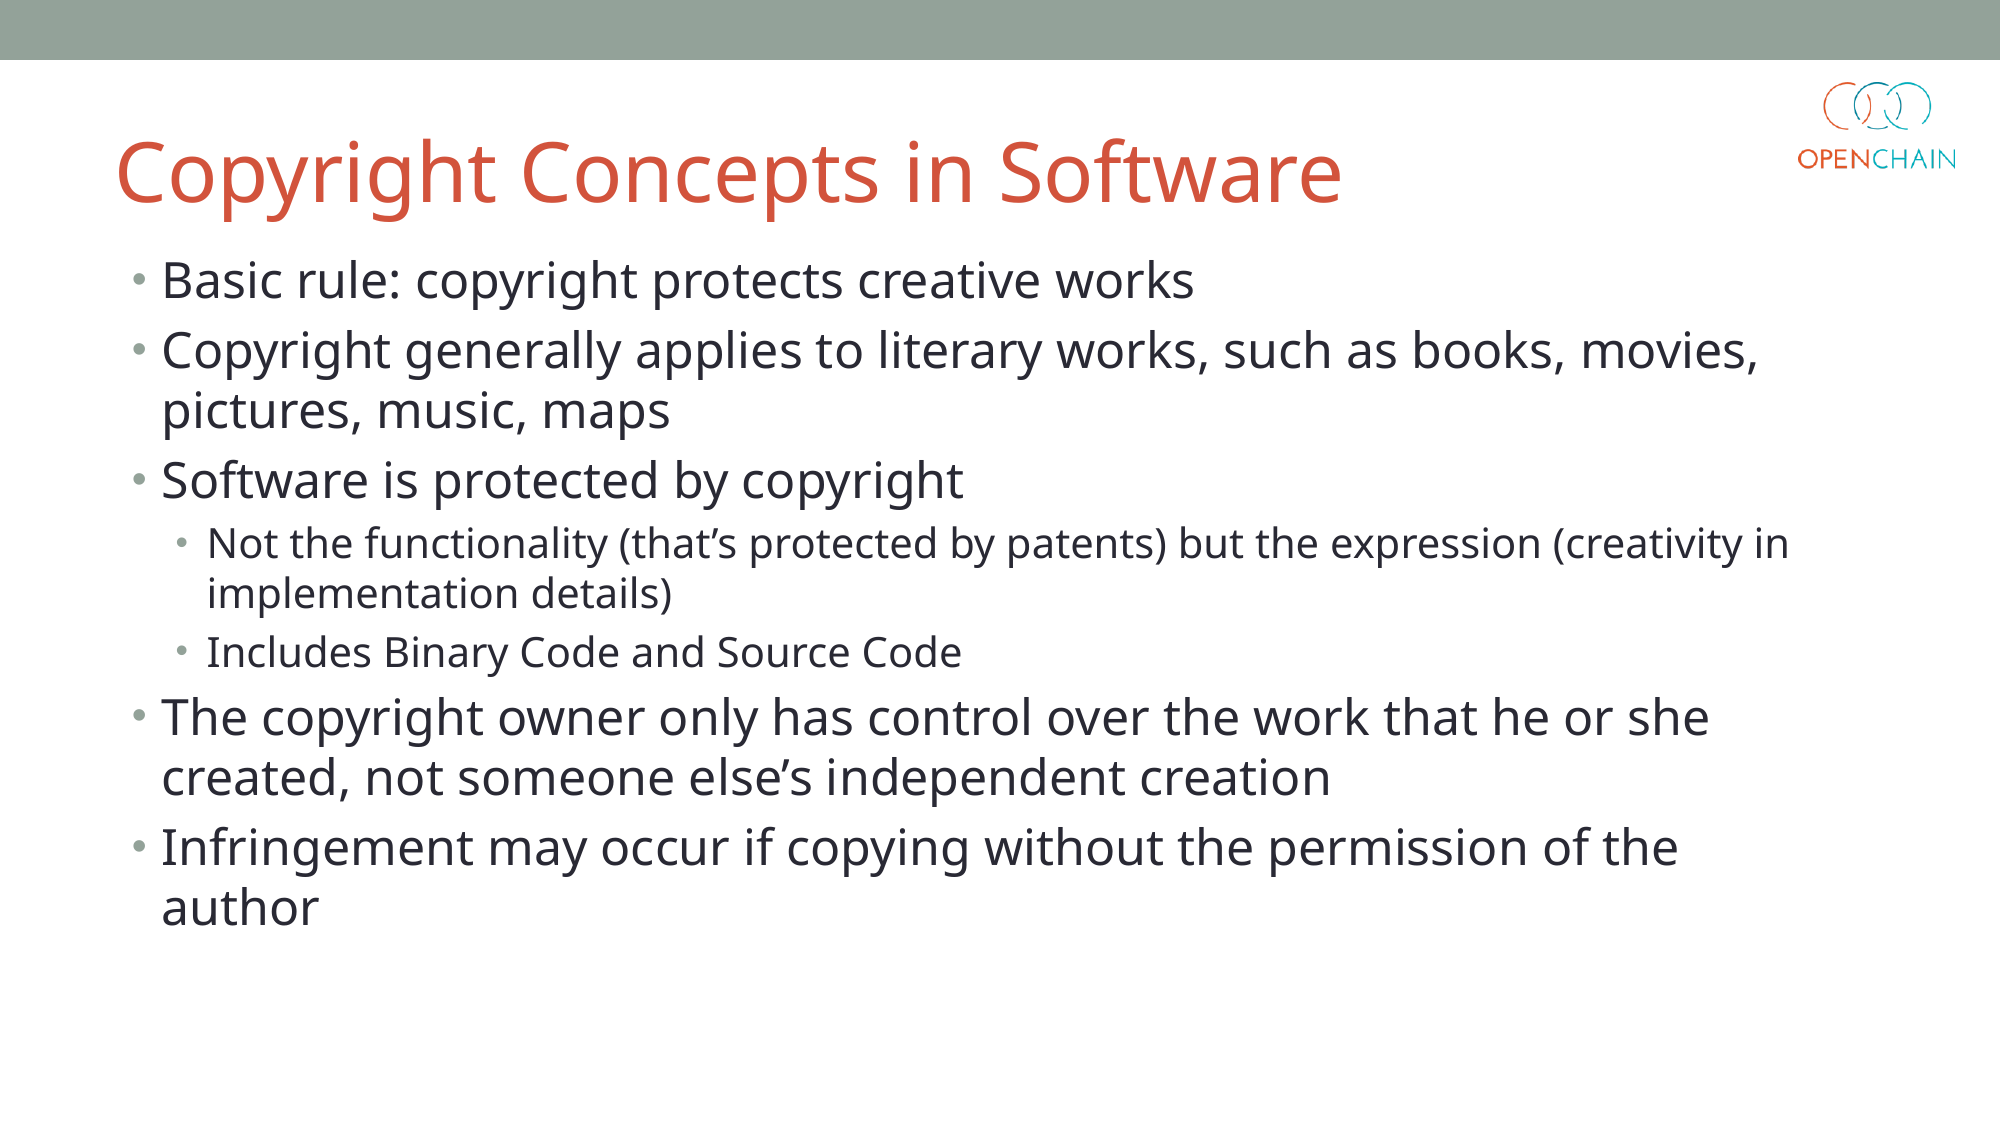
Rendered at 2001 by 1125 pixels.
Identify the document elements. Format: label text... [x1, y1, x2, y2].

text_box Copyright Concepts in Software [99, 87, 1900, 250]
text_box Basic rule: copyright protects creative works Copyright generally applies to literary works, such as books, movies, pictures, music, maps Software is protected by copyright Not the functionality (that’s protected by patents) but the expression (creativity in implementation details) Includes Binary Code and Source Code The copyright owner only has control over the work that he or she created, not someone else’s independent creation Infringement may occur if copying without the permission of the author [116, 241, 1863, 1060]
picture [1798, 82, 1955, 169]
